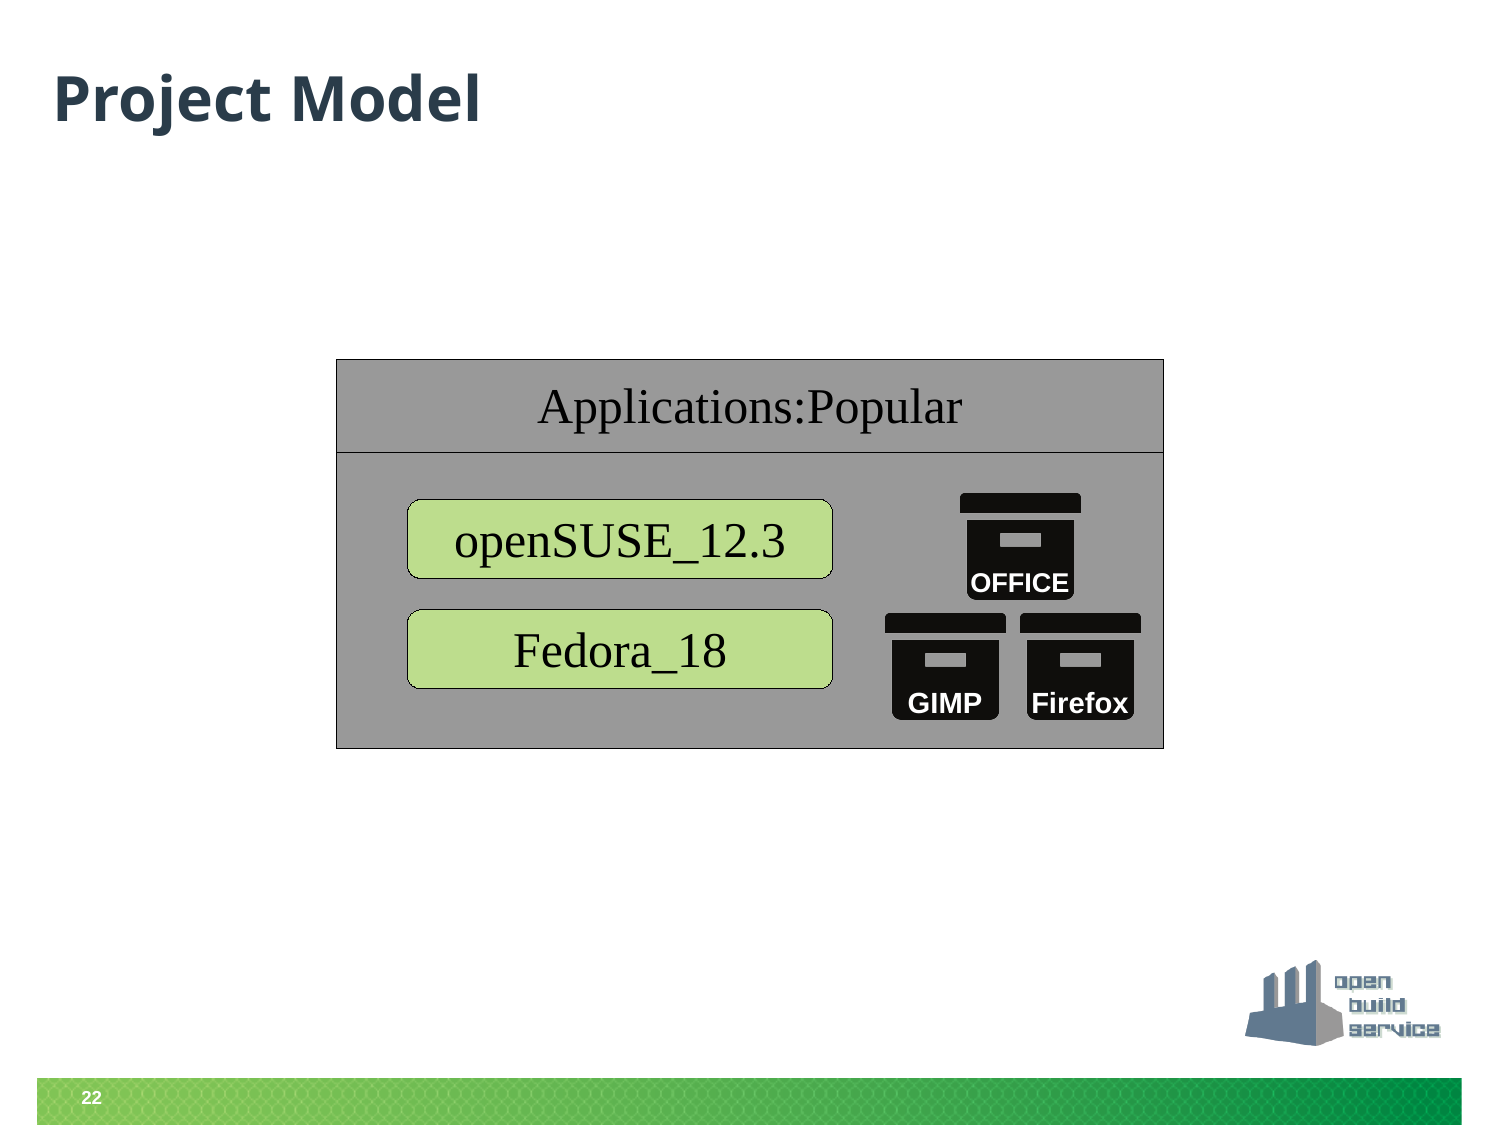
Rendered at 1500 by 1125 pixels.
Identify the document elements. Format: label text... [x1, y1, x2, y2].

picture [885, 613, 1006, 721]
picture [960, 493, 1081, 601]
text_box Fedora_18 [407, 609, 833, 689]
text_box openSUSE_12.3 [407, 499, 833, 579]
text_box Applications:Popular [336, 453, 1164, 749]
picture [1245, 960, 1441, 1046]
picture [37, 1078, 1462, 1125]
picture [1020, 613, 1141, 721]
text_box Applications:Popular [336, 359, 1164, 452]
title Project Model [37, 51, 1388, 209]
